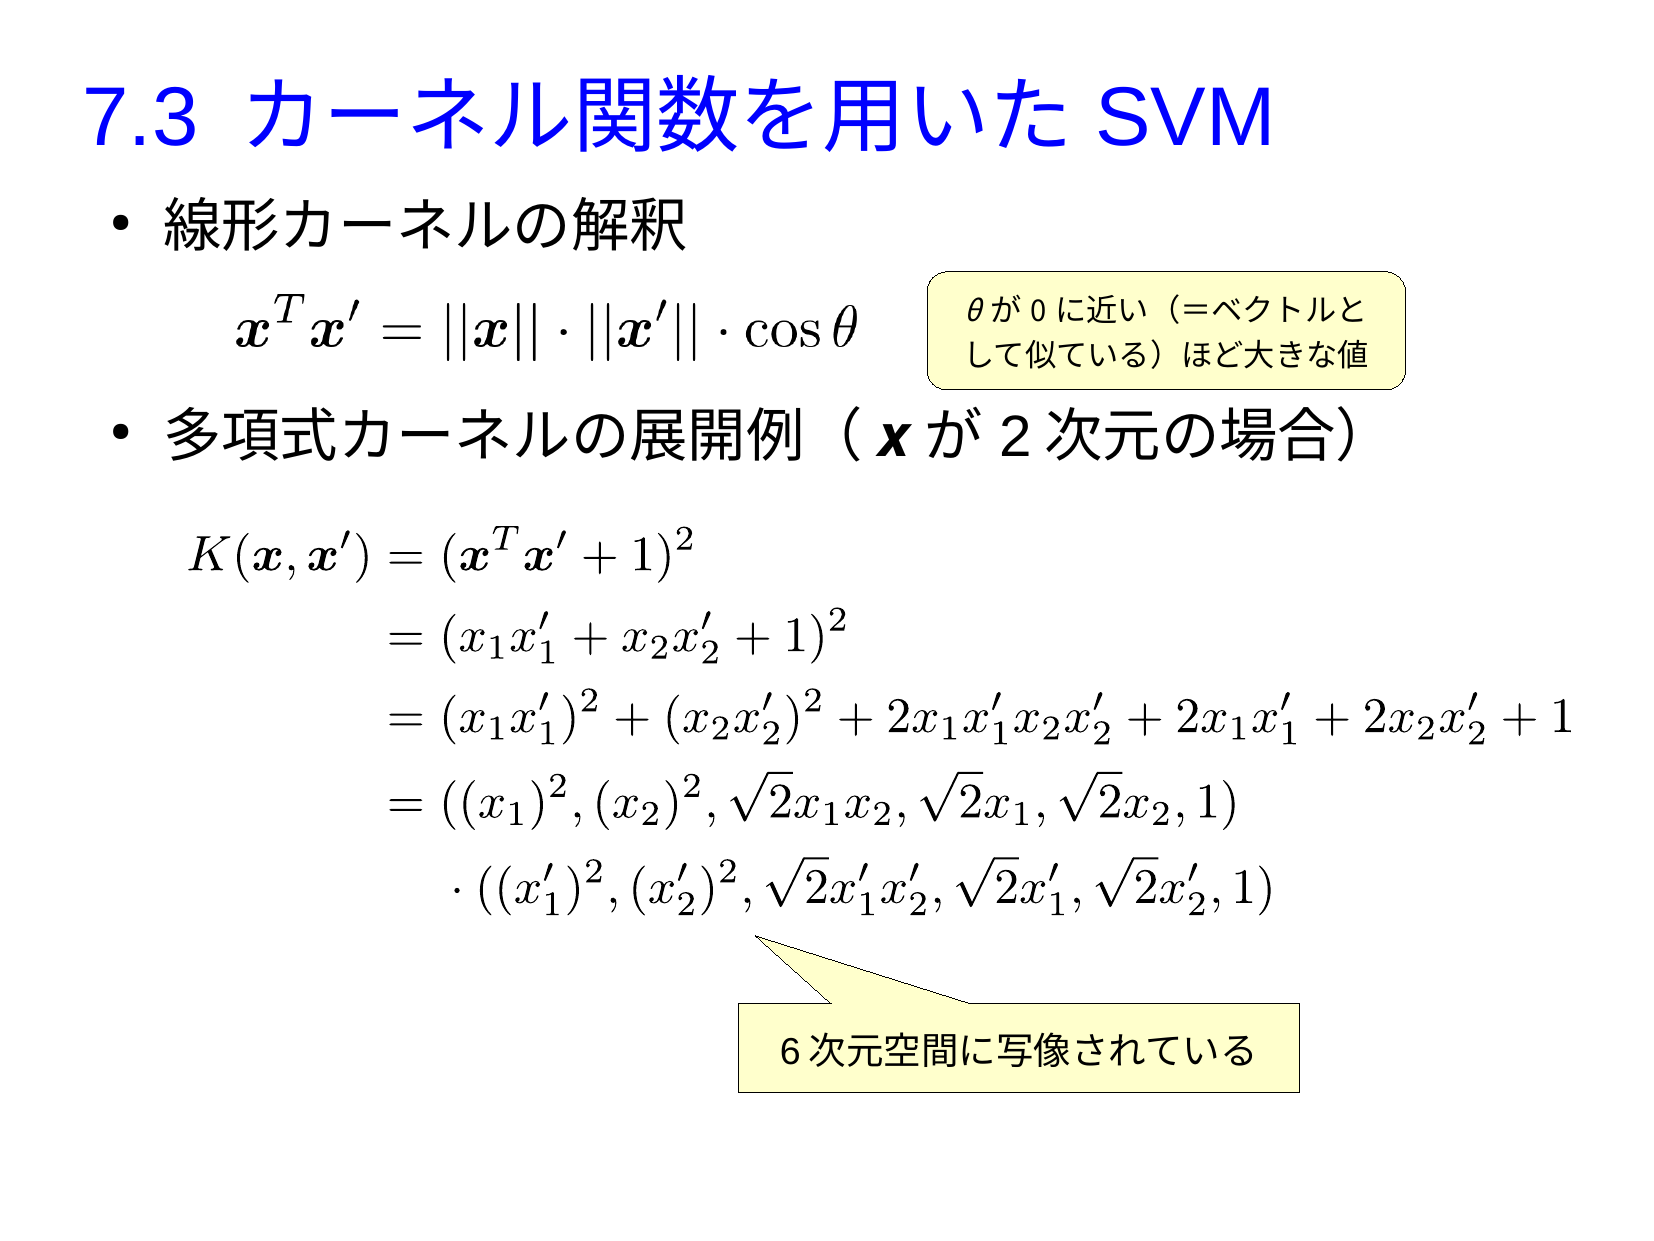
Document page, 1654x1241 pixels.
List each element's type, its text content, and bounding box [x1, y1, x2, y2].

picture [186, 526, 1571, 916]
text_box 6次元空間に写像されている [738, 935, 1300, 1093]
list 線形カーネルの解釈 多項式カーネルの展開例（xが2次元の場合） [92, 184, 1581, 1054]
text_box θが0に近い（＝ベクトルと して似ている）ほど大きな値 [927, 271, 1406, 390]
picture [236, 294, 857, 361]
title 7.3 カーネル関数を用いたSVM [82, 49, 1571, 178]
